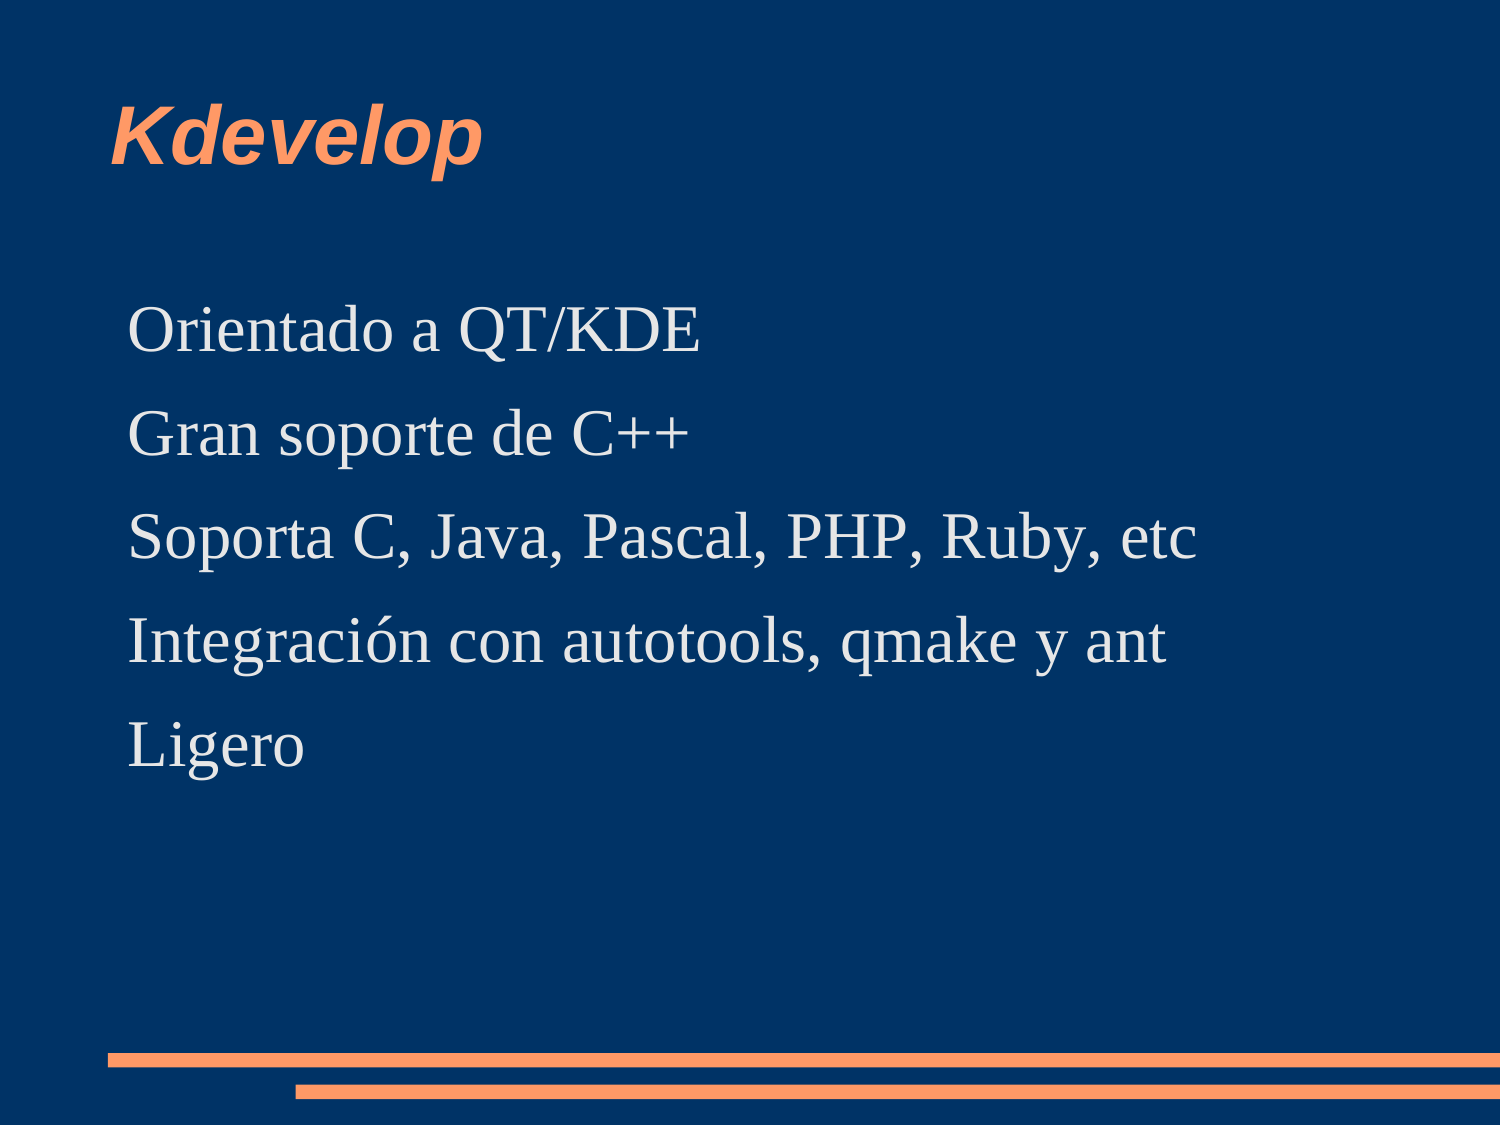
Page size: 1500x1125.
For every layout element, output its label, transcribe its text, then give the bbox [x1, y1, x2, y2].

list Orientado a QT/KDE Gran soporte de C++ Soporta C, Java, Pascal, PHP, Ruby, etc Integración con autotools, qmake y ant Ligero [110, 292, 1416, 1027]
title Kdevelop [110, 41, 1392, 230]
